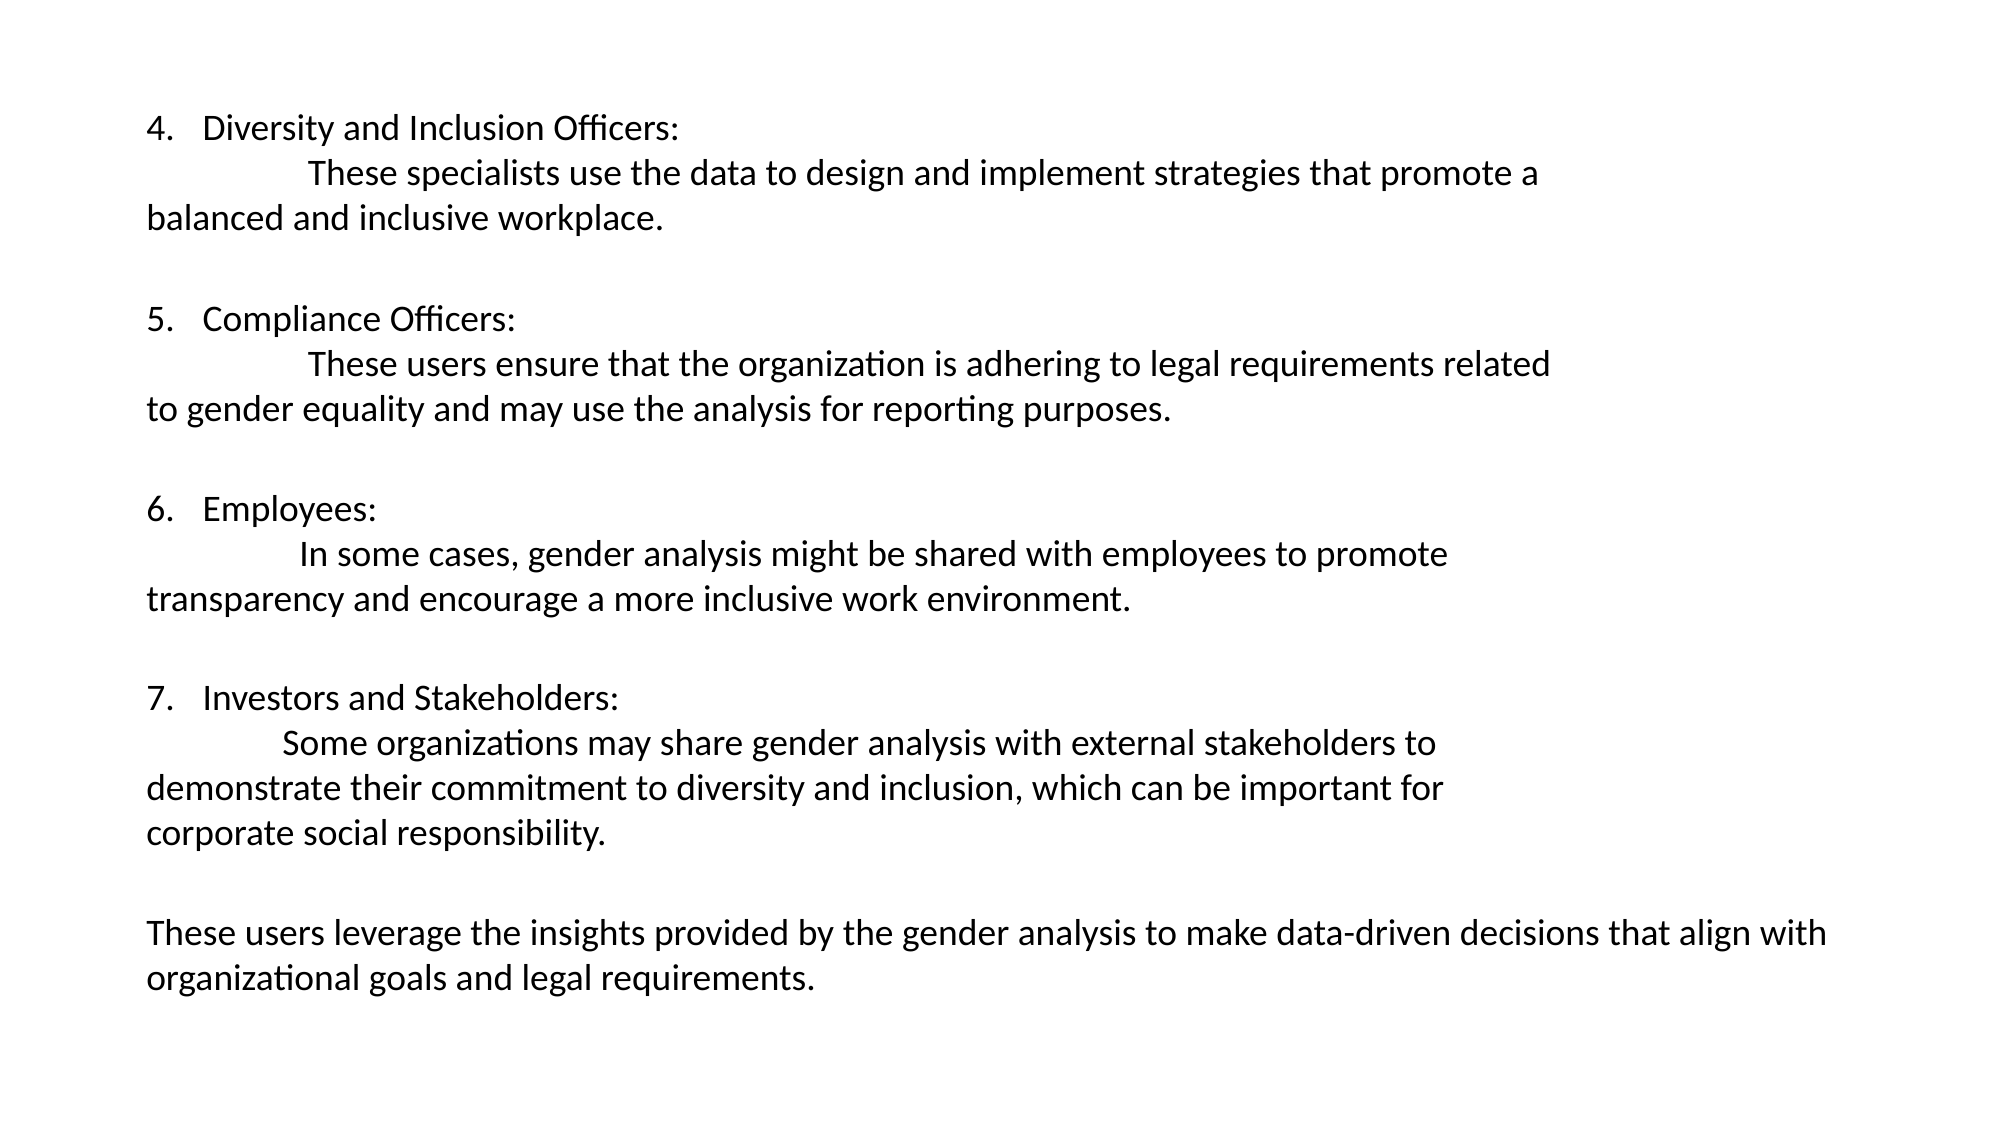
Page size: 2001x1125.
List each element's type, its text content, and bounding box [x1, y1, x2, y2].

text_box Compliance Officers: These users ensure that the organization is adhering to legal requirements related to gender equality and may use the analysis for reporting purposes. [131, 286, 1569, 439]
text_box These users leverage the insights provided by the gender analysis to make data-driven decisions that align with organizational goals and legal requirements. [131, 900, 1876, 1007]
text_box Employees: In some cases, gender analysis might be shared with employees to promote transparency and encourage a more inclusive work environment. [131, 476, 1569, 628]
text_box Diversity and Inclusion Officers: These specialists use the data to design and implement strategies that promote a balanced and inclusive workplace. [131, 95, 1569, 247]
text_box Investors and Stakeholders: Some organizations may share gender analysis with external stakeholders to demonstrate their commitment to diversity and inclusion, which can be important for corporate social responsibility. [131, 665, 1569, 863]
